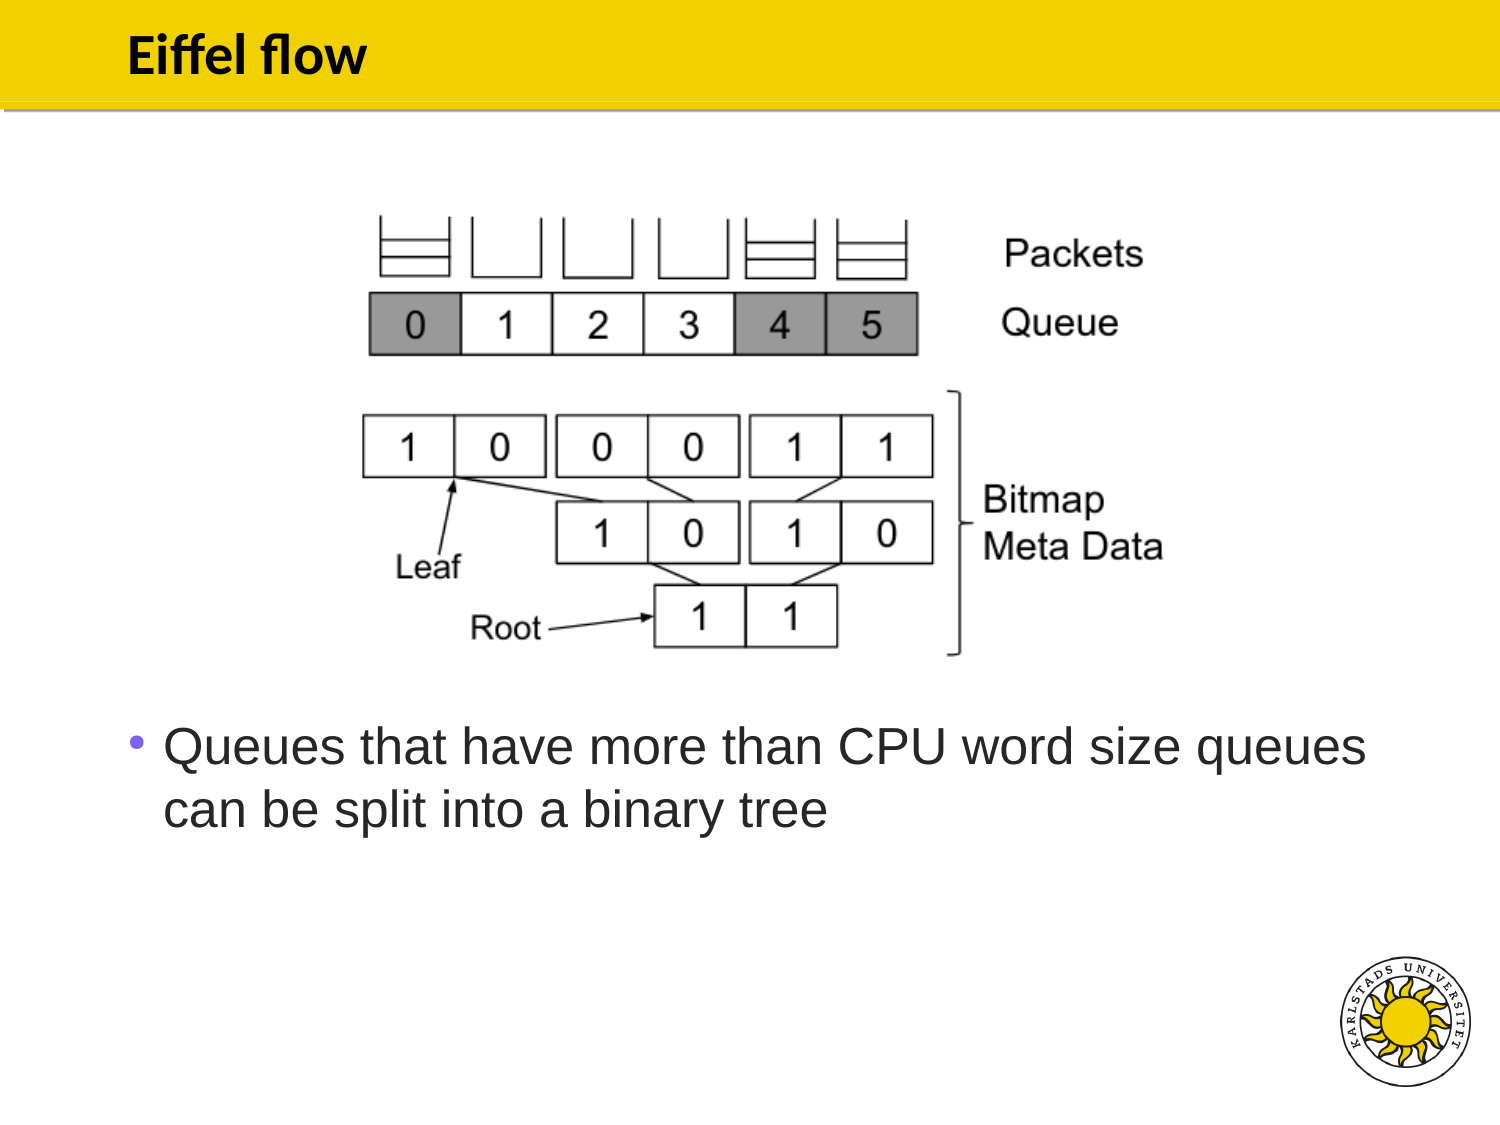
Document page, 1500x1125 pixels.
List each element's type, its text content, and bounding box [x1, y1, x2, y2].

picture [1340, 948, 1471, 1095]
picture [322, 195, 1215, 682]
list Queues that have more than CPU word size queues can be split into a binary tree [112, 705, 1388, 952]
title Eiffel flow [112, 0, 1388, 102]
